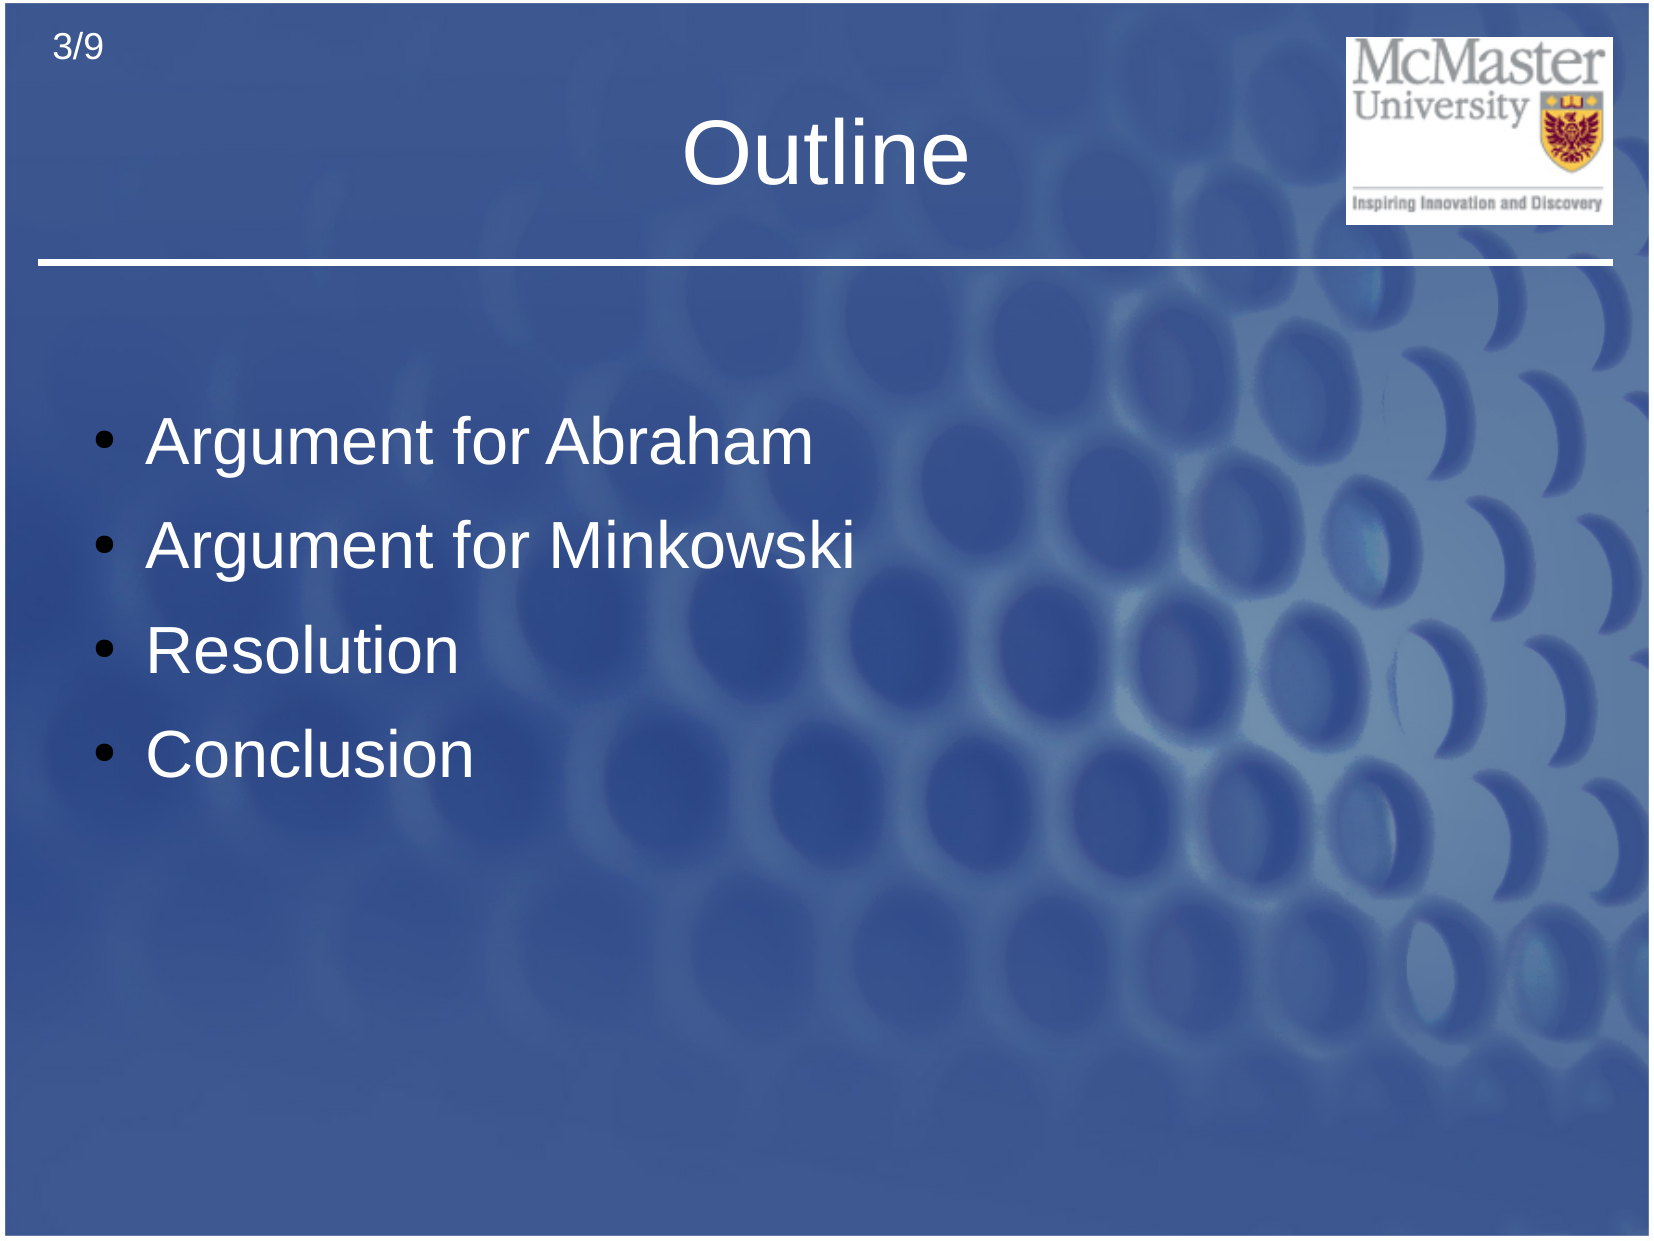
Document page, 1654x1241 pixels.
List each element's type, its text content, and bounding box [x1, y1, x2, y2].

list Argument for Abraham Argument for Minkowski Resolution Conclusion [75, 300, 1564, 1201]
picture [0, 0, 1654, 1241]
title Outline [82, 49, 1571, 257]
text_box 3/9 [37, 18, 147, 76]
